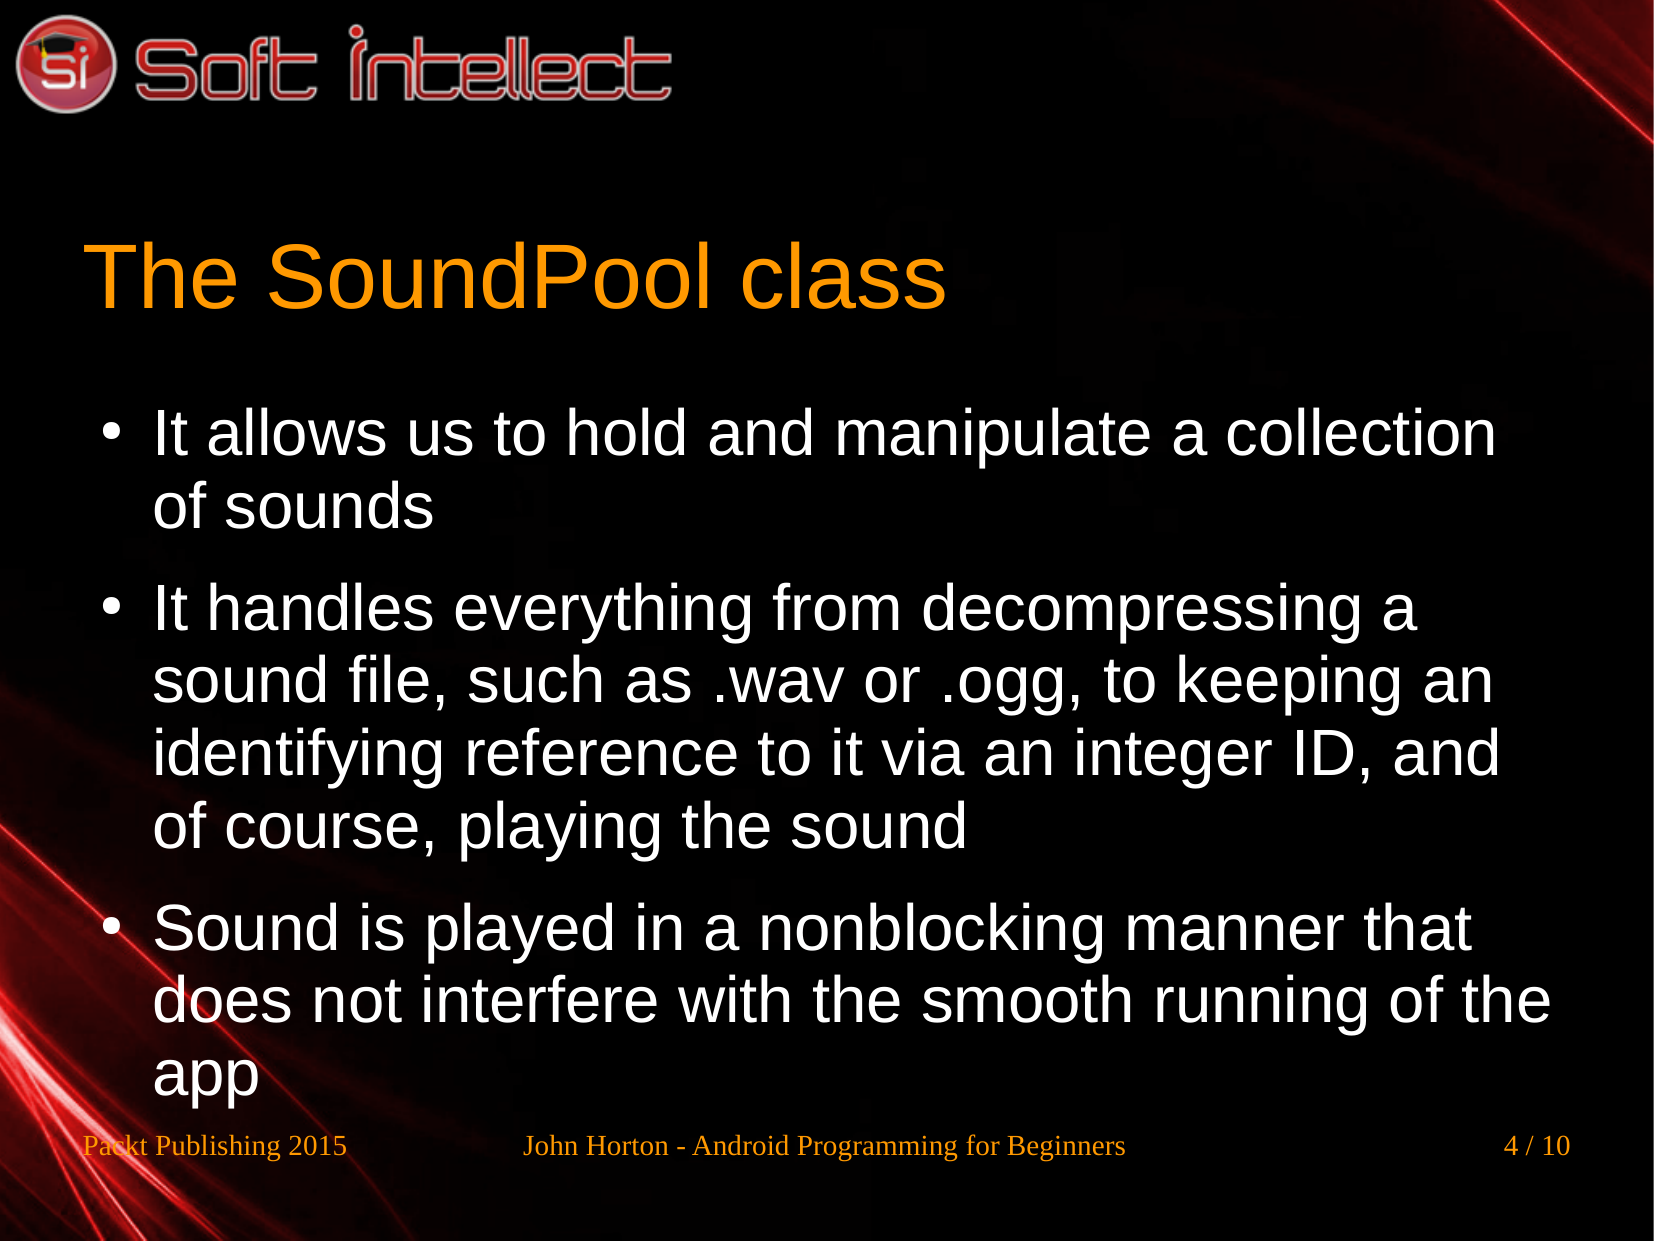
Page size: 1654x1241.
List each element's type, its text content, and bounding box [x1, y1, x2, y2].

list It allows us to hold and manipulate a collection of sounds It handles everything from decompressing a sound file, such as .wav or .ogg, to keeping an identifying reference to it via an integer ID, and of course, playing the sound Sound is played in a nonblocking manner that does not interfere with the smooth running of the app [82, 396, 1571, 1116]
picture [0, 0, 1654, 1241]
title The SoundPool class [82, 173, 1571, 381]
